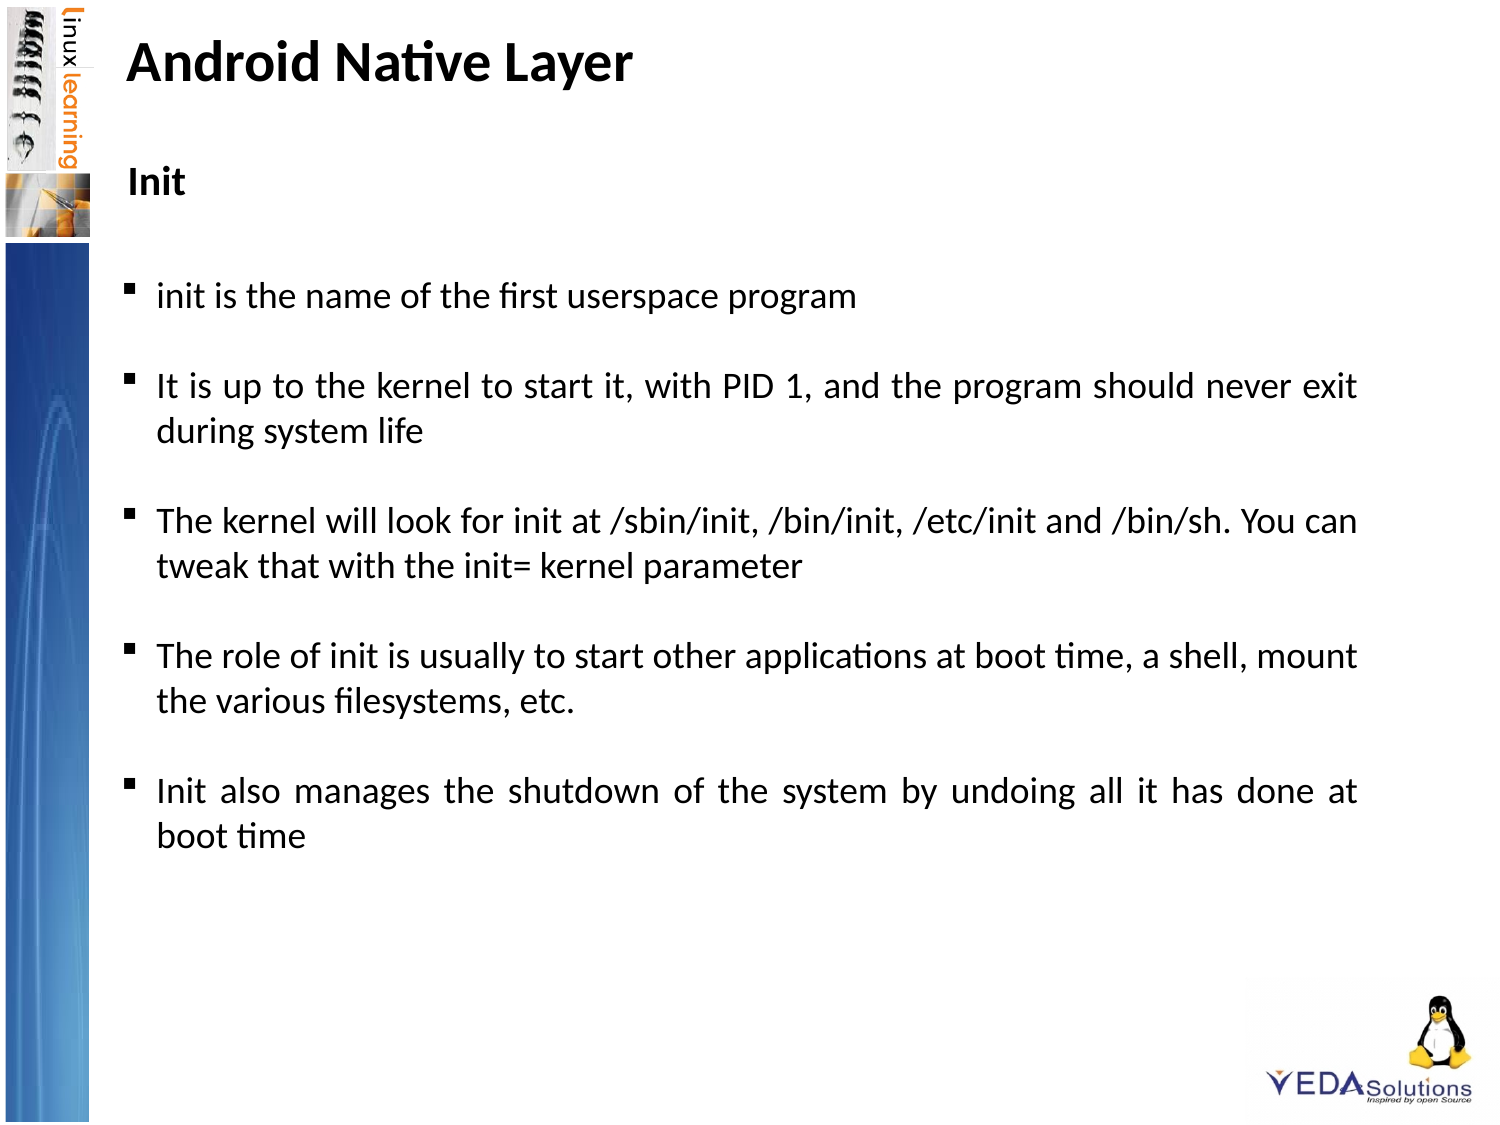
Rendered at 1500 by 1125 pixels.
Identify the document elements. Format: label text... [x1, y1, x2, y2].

text_box Init [112, 156, 579, 220]
text_box init is the name of the first userspace program It is up to the kernel to start it, with PID 1, and the program should never exit during system life The kernel will look for init at /sbin/init, /bin/init, /etc/init and /bin/sh. You can tweak that with the init= kernel parameter The role of init is usually to start other applications at boot time, a shell, mount the various filesystems, etc. Init also manages the shutdown of the system by undoing all it has done at boot time [106, 213, 1375, 1023]
picture [5, 0, 97, 237]
text_box Android Native Layer [112, 15, 1425, 167]
picture [1245, 977, 1500, 1125]
picture [5, 243, 89, 1122]
